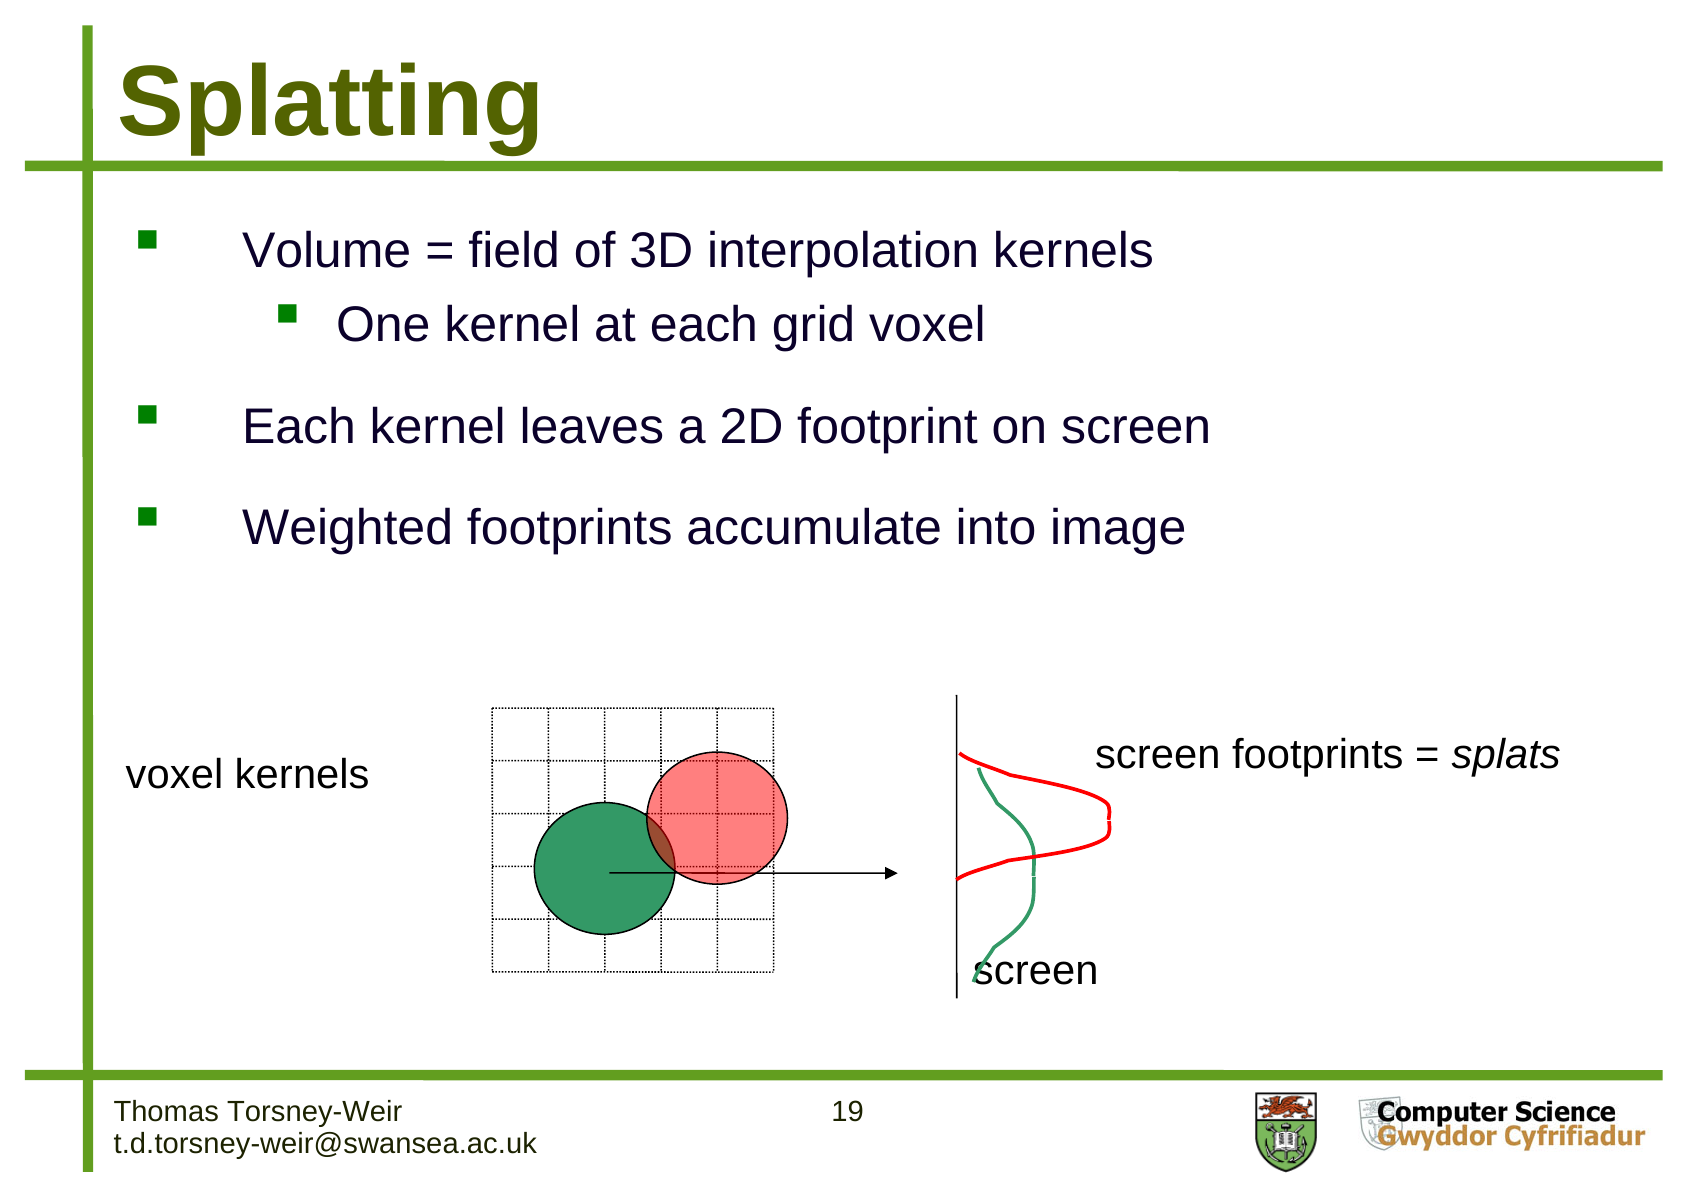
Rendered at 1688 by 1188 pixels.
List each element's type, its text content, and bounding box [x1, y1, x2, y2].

text_box screen [956, 934, 1168, 1002]
text_box voxel kernels [109, 738, 387, 806]
list Volume = field of 3D interpolation kernels One kernel at each grid voxel Each kernel leaves a 2D footprint on screen Weighted footprints accumulate into image [117, 209, 1624, 1060]
text_box screen footprints = splats [1068, 718, 1587, 786]
text_box [534, 752, 788, 935]
picture [1240, 1092, 1654, 1173]
title Splatting [101, 29, 1666, 166]
